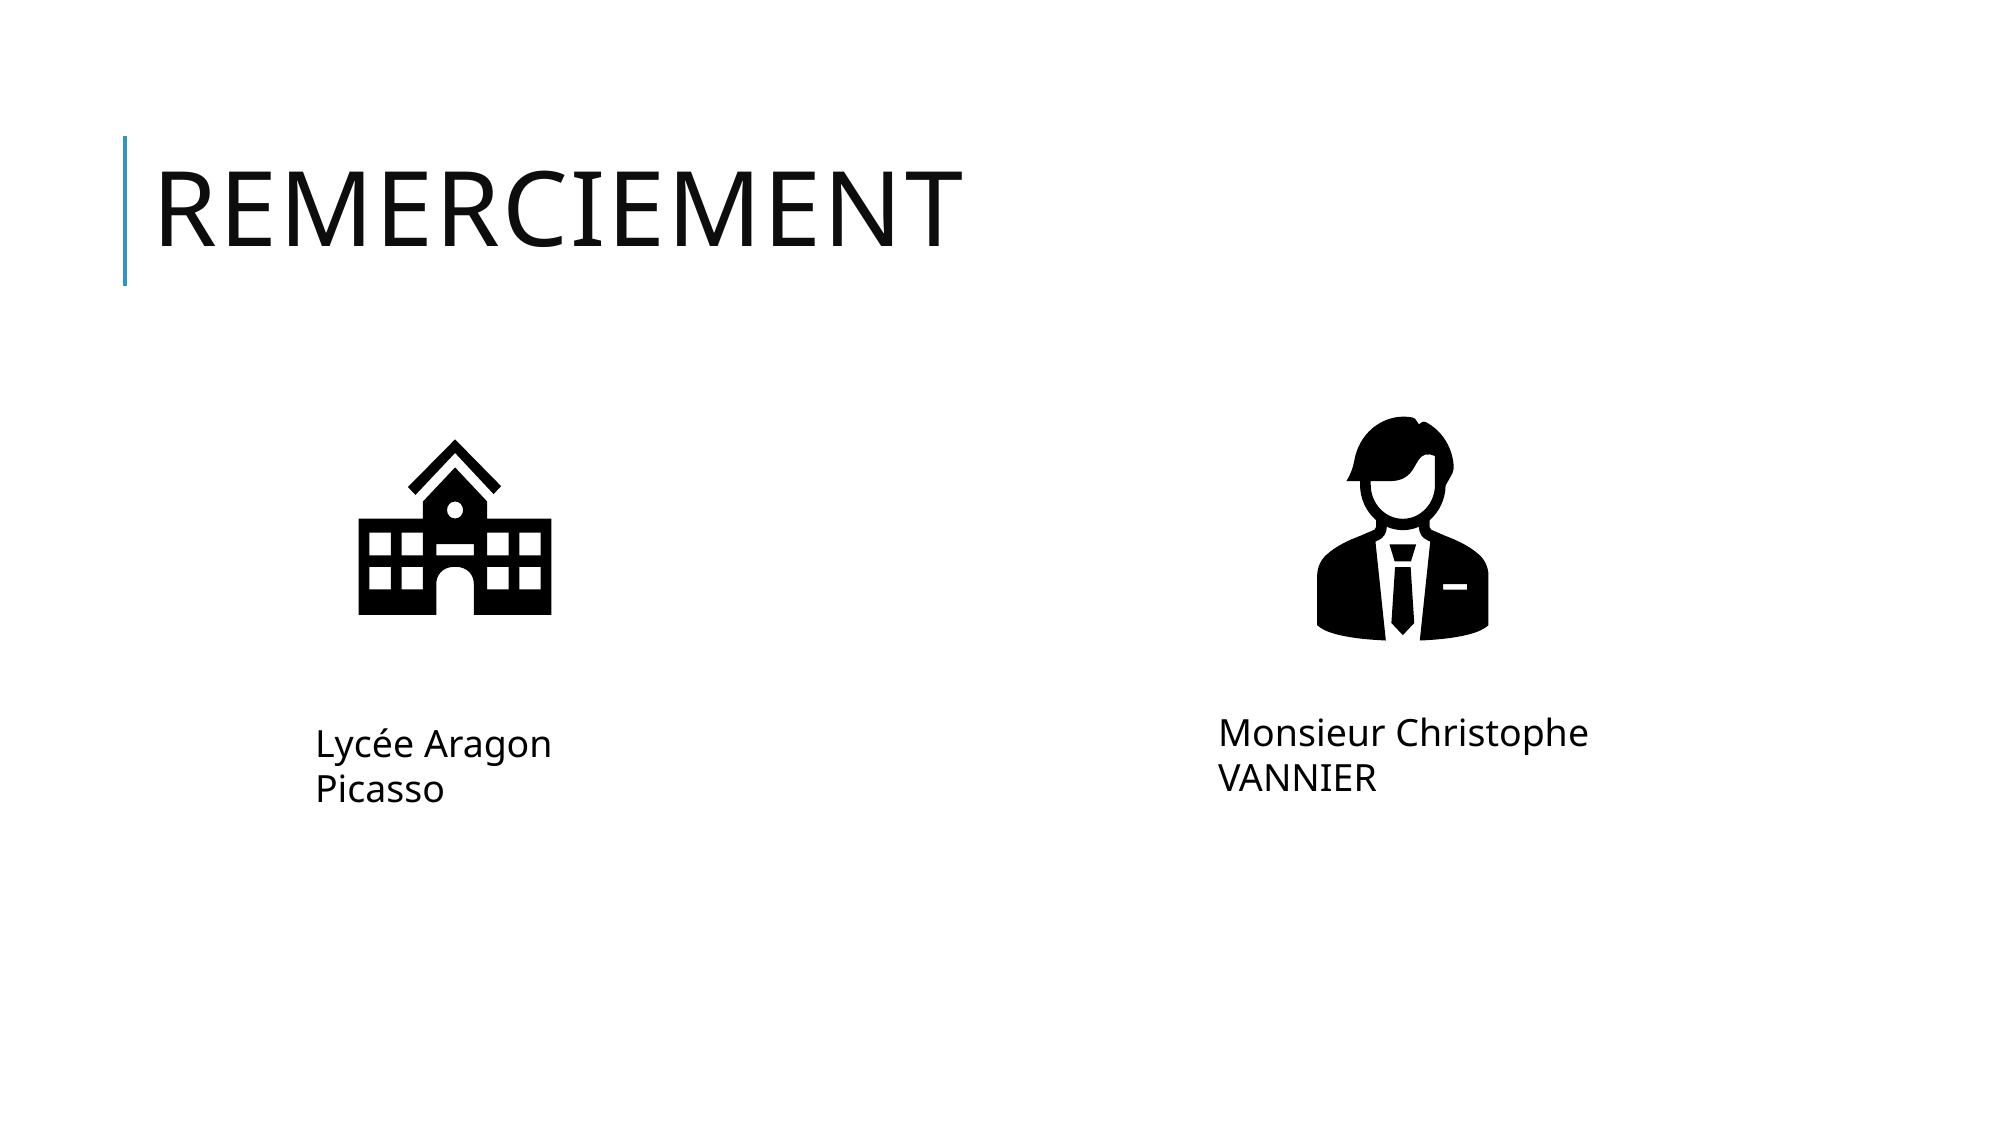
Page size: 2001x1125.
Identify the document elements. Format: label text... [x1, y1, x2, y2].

text_box Lycée Aragon Picasso [300, 712, 700, 773]
title Remerciement [137, 107, 1863, 325]
text_box Monsieur Christophe VANNIER [1203, 701, 1700, 763]
picture [1272, 389, 1533, 665]
picture [325, 389, 585, 665]
